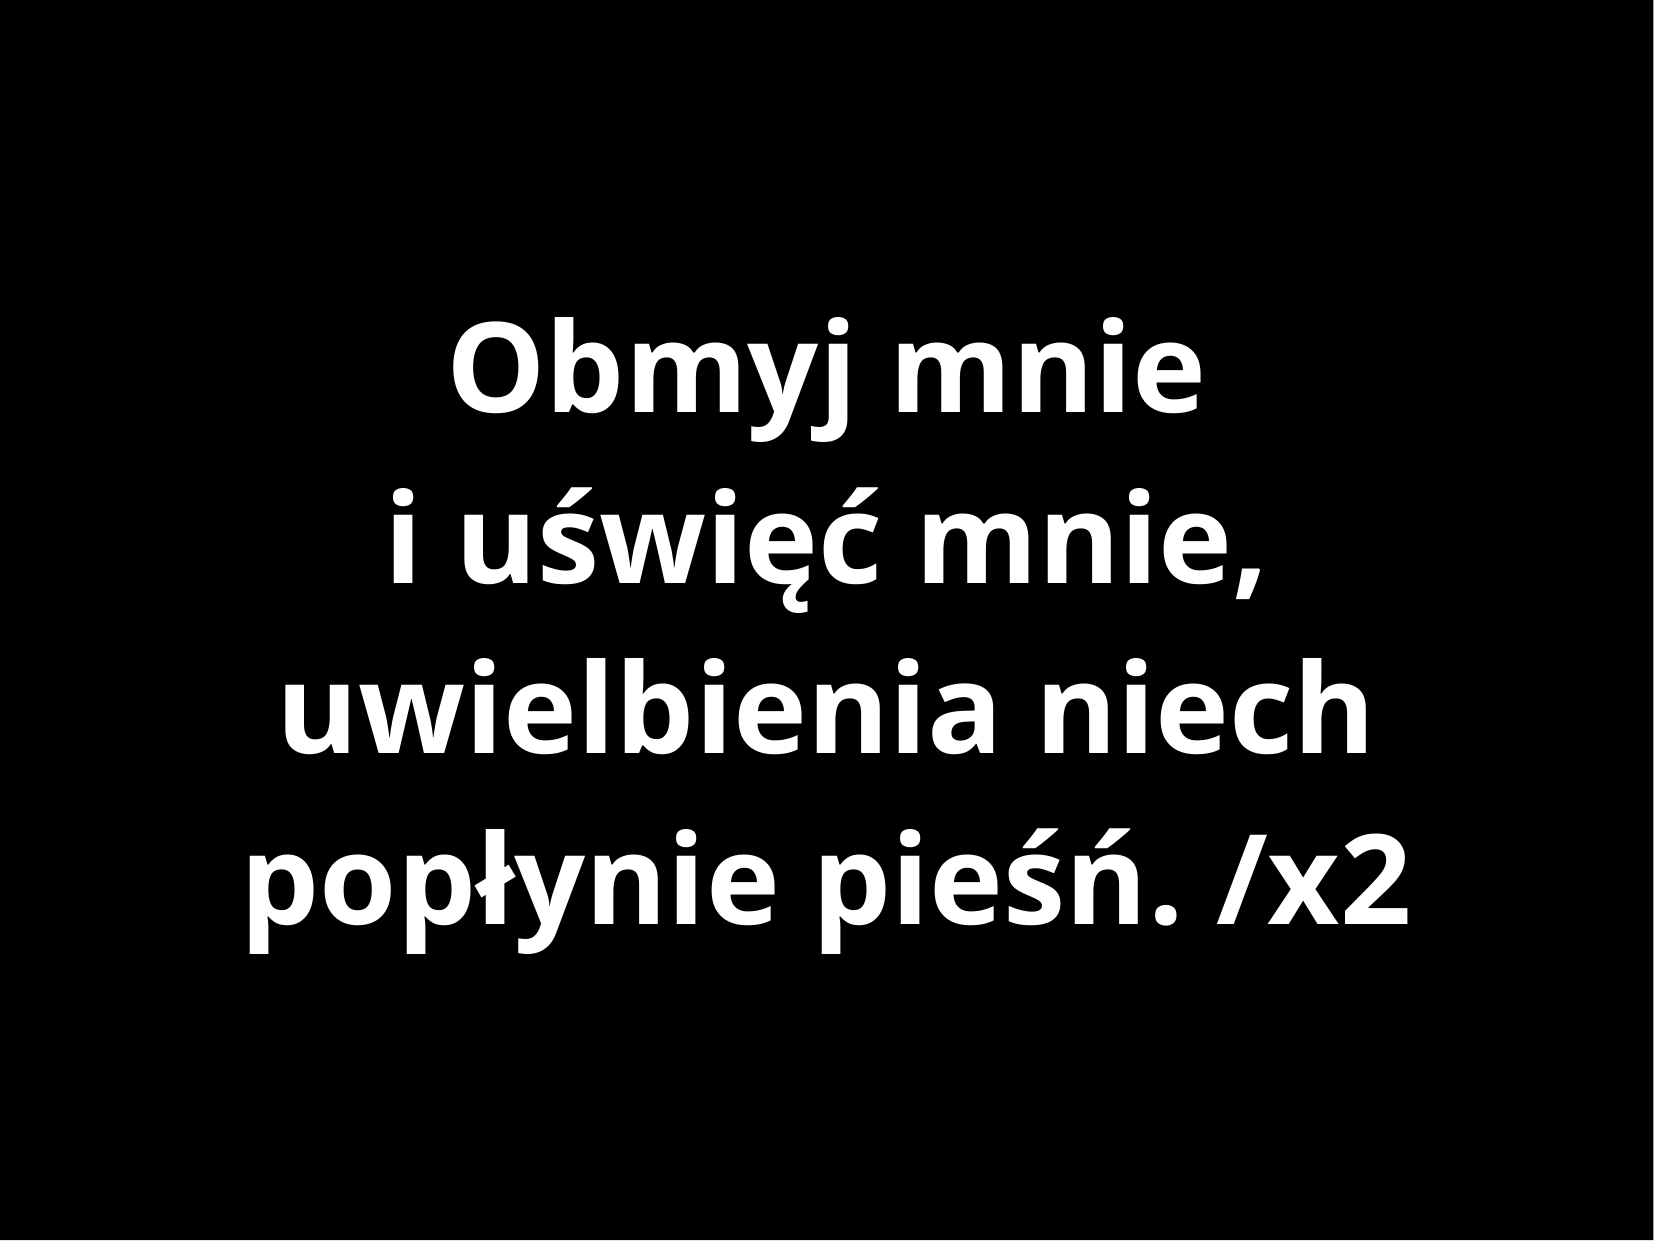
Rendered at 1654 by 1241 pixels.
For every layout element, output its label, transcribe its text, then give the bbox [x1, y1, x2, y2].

title Obmyj mnie i uświęć mnie, uwielbienia niech popłynie pieśń. /x2 [0, 0, 1654, 1241]
